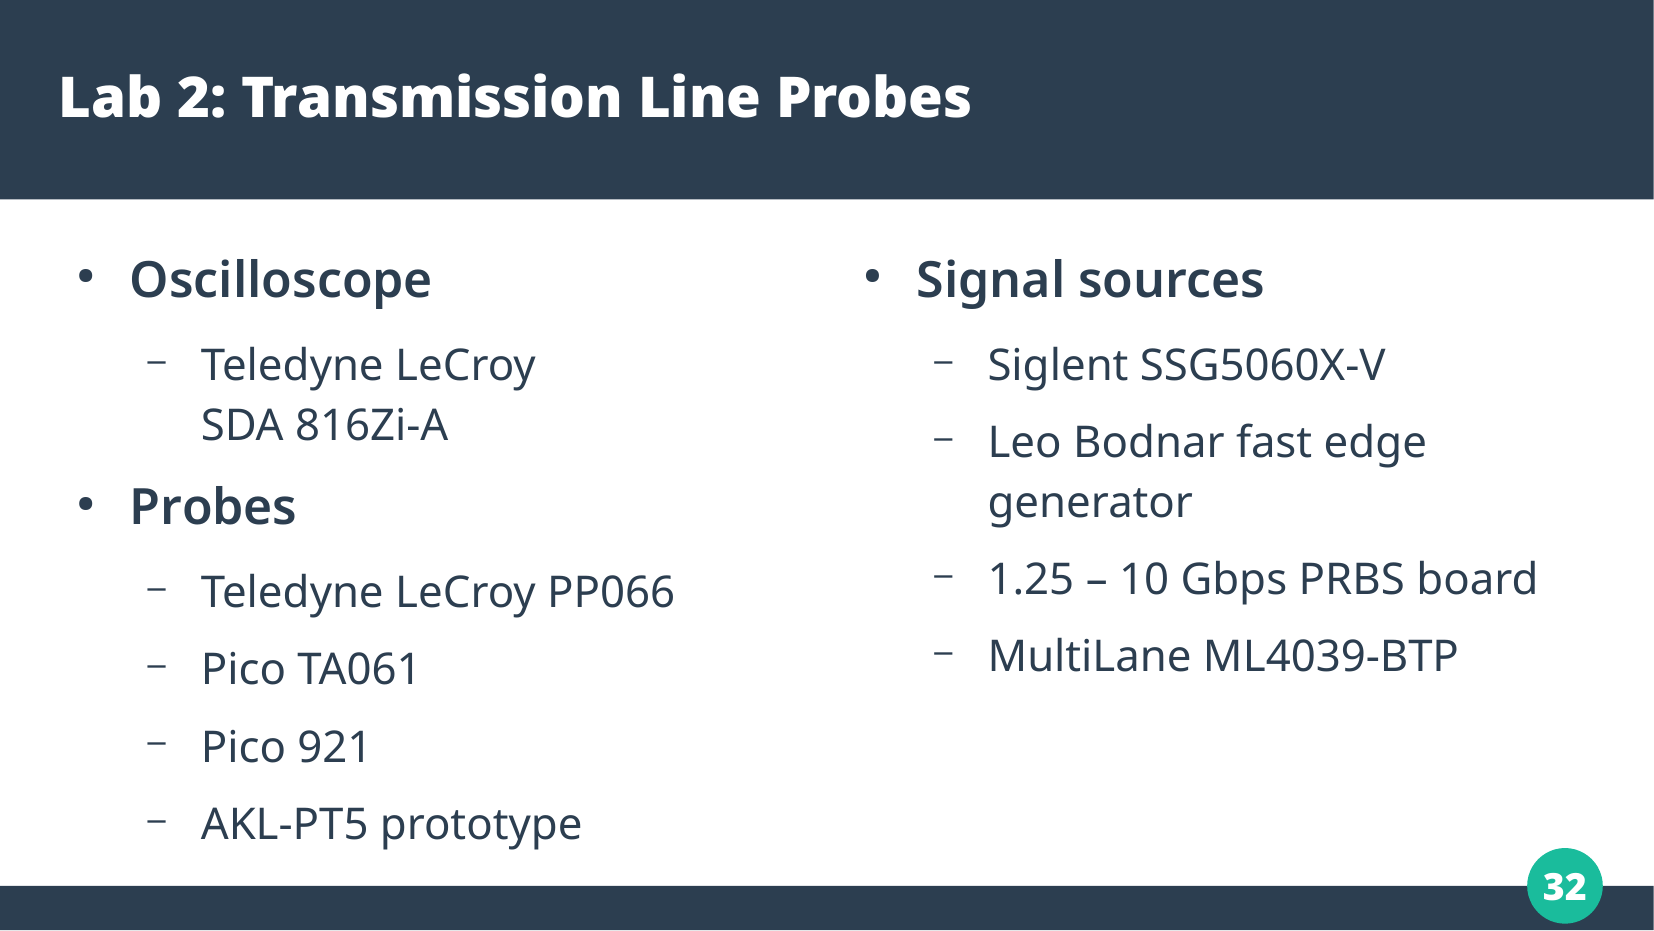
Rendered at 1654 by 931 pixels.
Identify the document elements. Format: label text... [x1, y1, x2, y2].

title Lab 2: Transmission Line Probes [59, 37, 1595, 155]
list Signal sources Siglent SSG5060X-V Leo Bodnar fast edge generator 1.25 – 10 Gbps PRBS board MultiLane ML4039-BTP [845, 243, 1596, 864]
list Oscilloscope Teledyne LeCroy SDA 816Zi-A Probes Teledyne LeCroy PP066 Pico TA061 Pico 921 AKL-PT5 prototype [59, 243, 809, 864]
